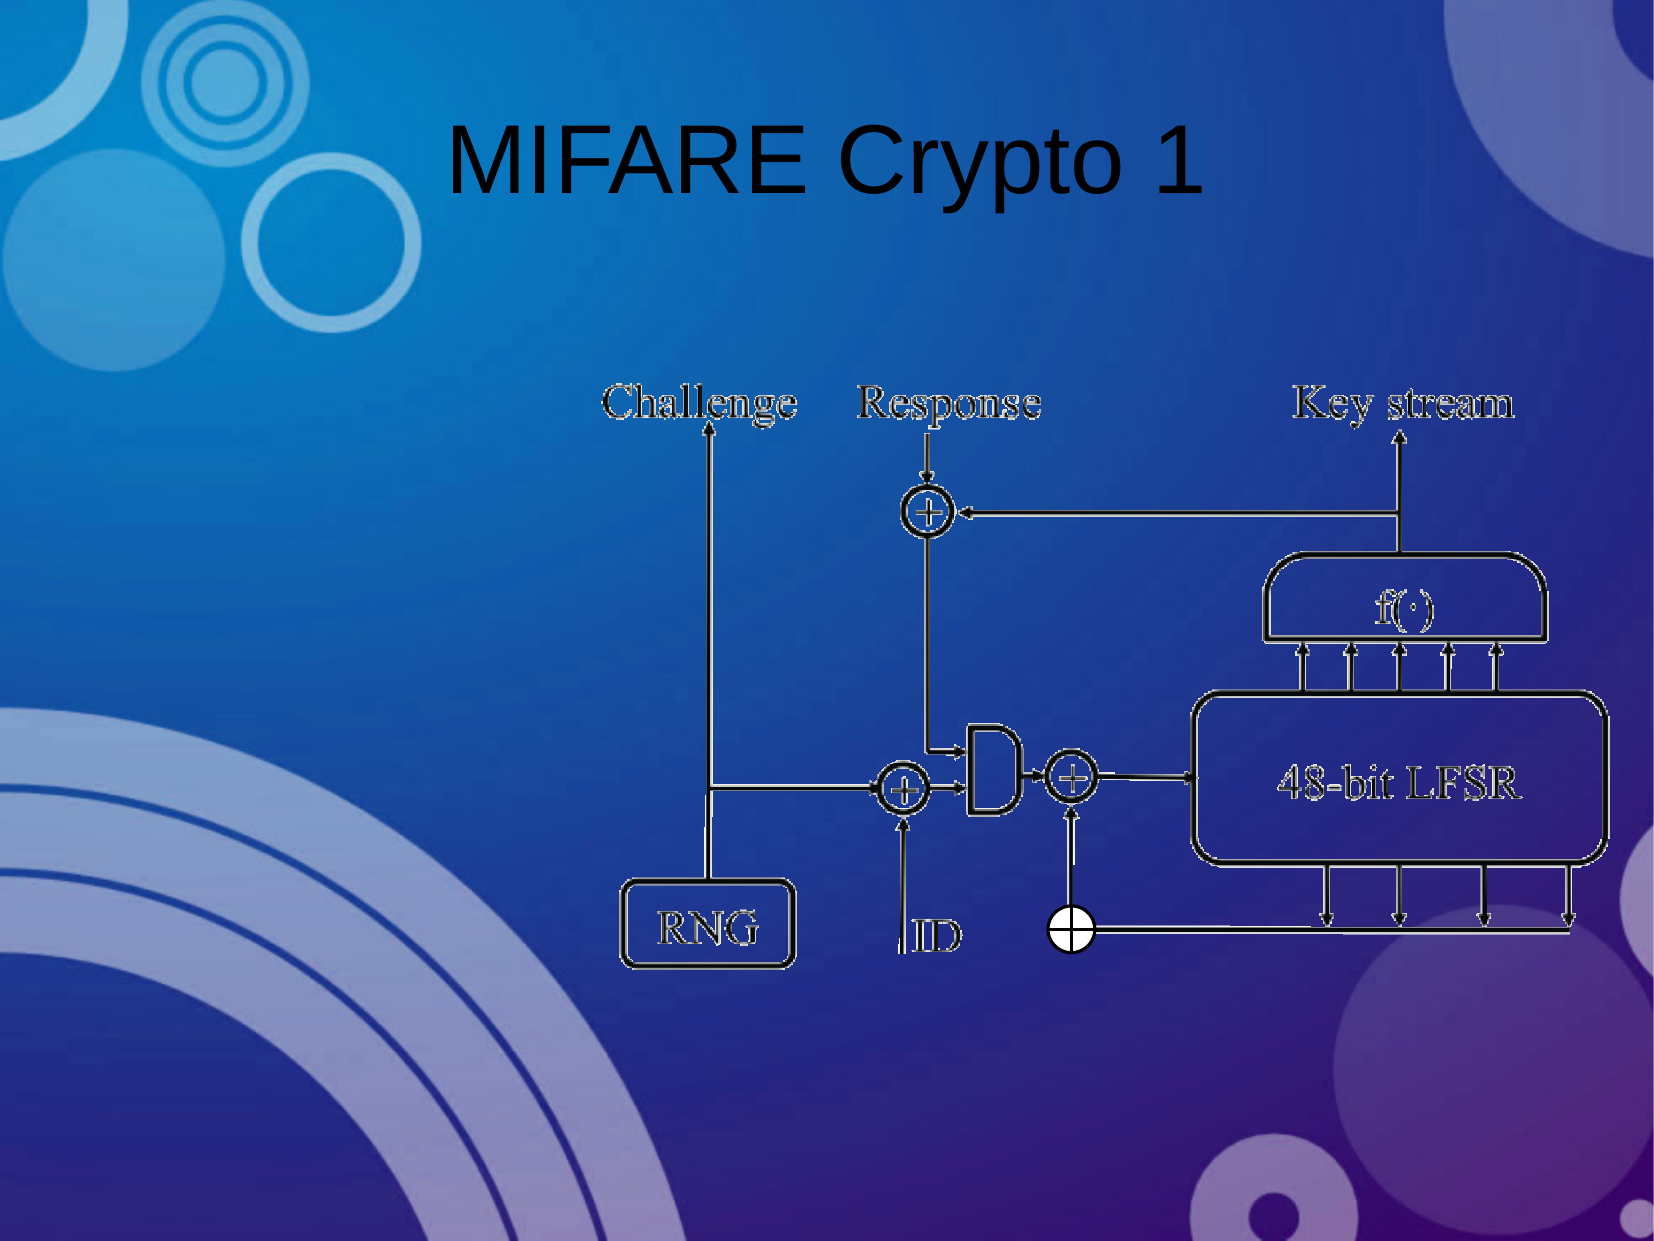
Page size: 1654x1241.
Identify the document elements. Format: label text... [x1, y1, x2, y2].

text_box [1047, 905, 1095, 953]
picture [0, 0, 1654, 1241]
title MIFARE Crypto 1 [123, 109, 1530, 414]
list [124, 357, 815, 1103]
